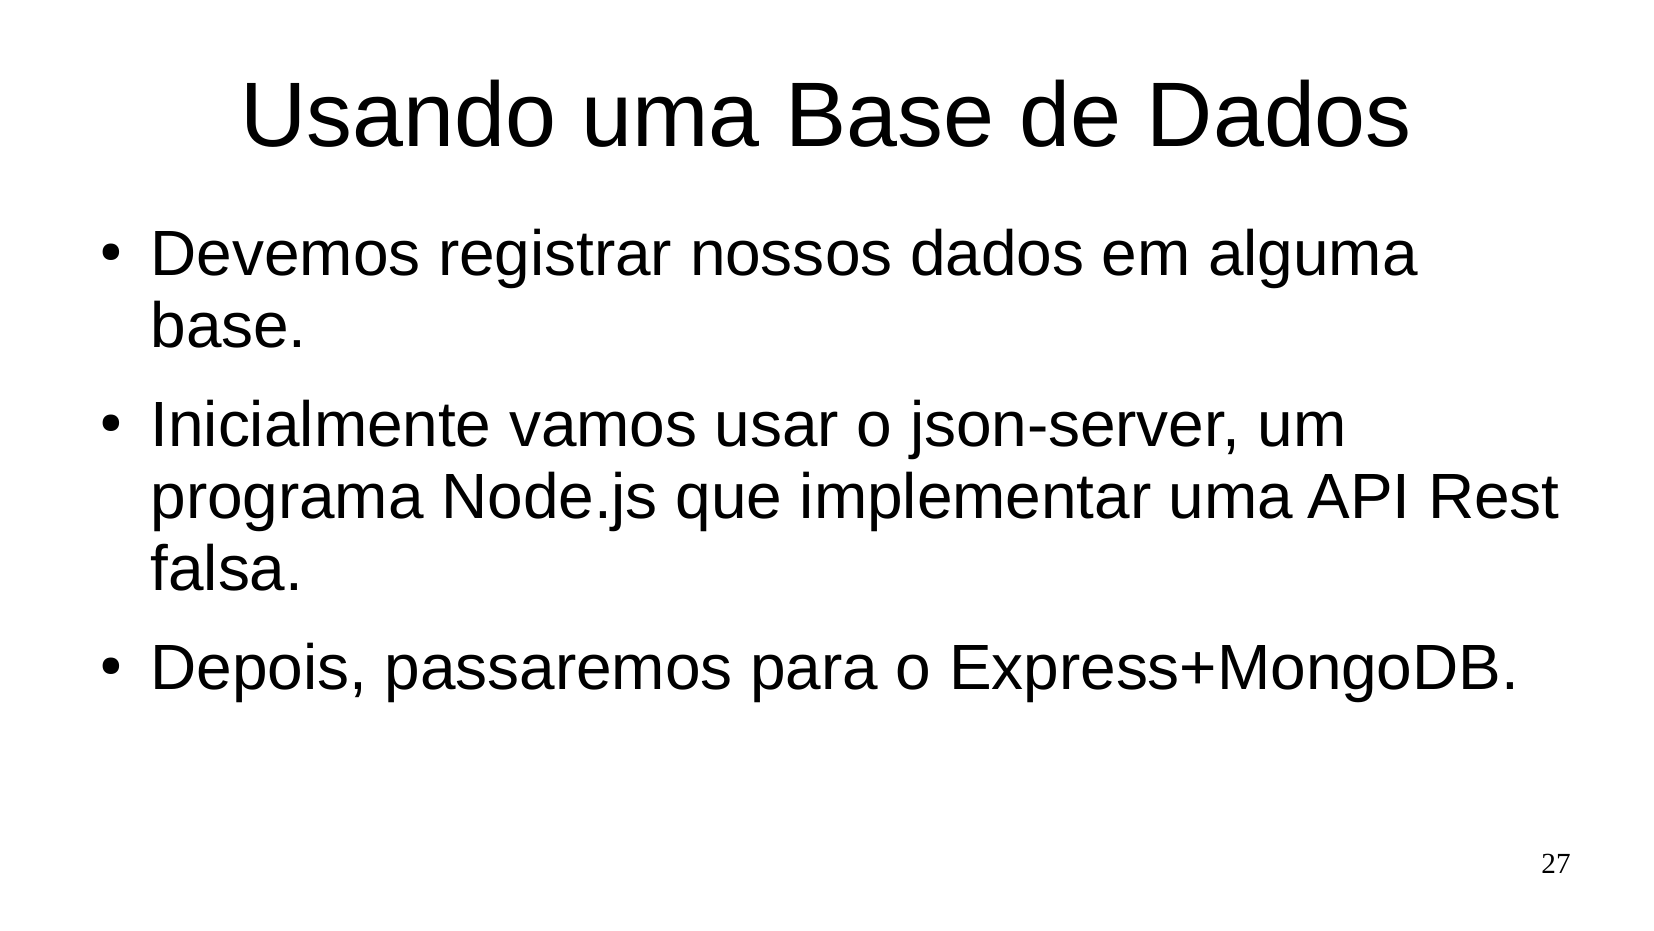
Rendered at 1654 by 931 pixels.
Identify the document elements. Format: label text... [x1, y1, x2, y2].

title Usando uma Base de Dados [82, 37, 1571, 193]
list Devemos registrar nossos dados em alguma base. Inicialmente vamos usar o json-server, um programa Node.js que implementar uma API Rest falsa. Depois, passaremos para o Express+MongoDB. [82, 217, 1571, 758]
